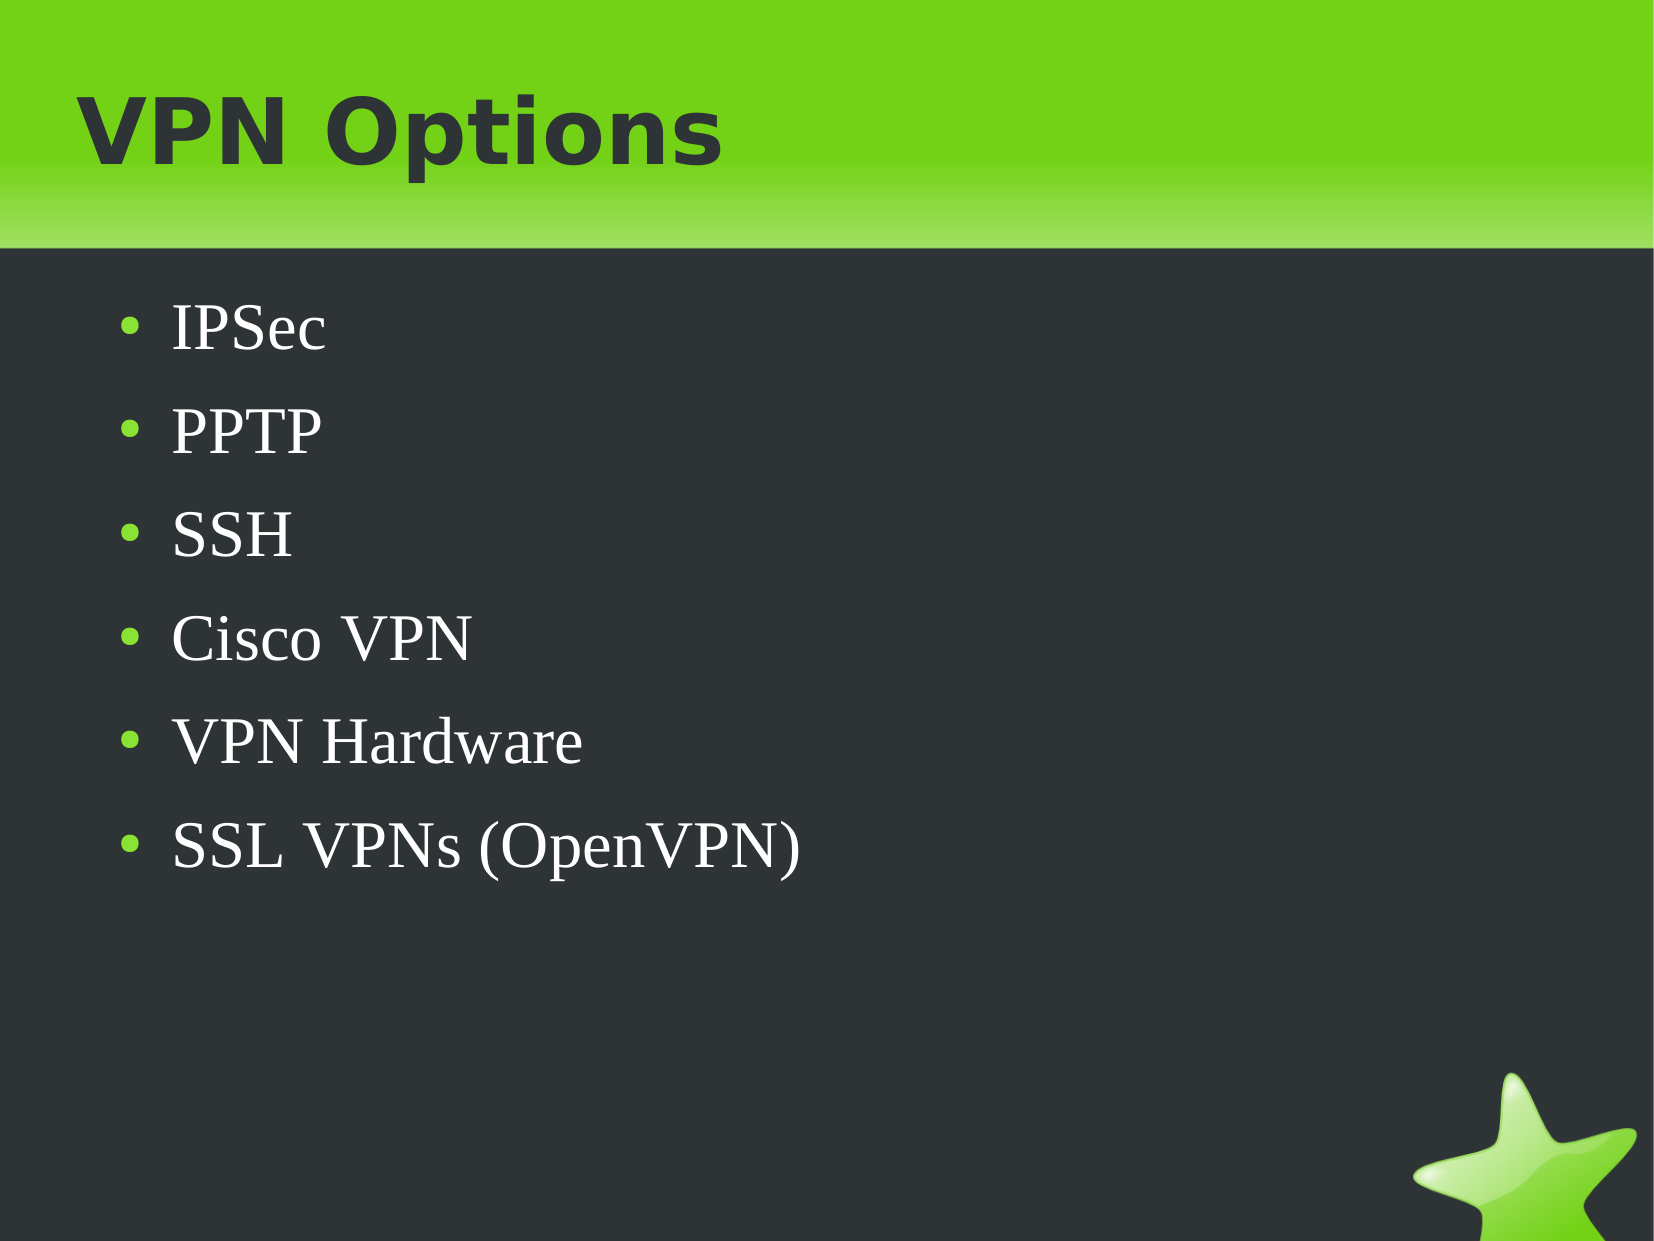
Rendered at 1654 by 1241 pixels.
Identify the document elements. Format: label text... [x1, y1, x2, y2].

picture [0, 0, 1654, 1241]
title VPN Options [76, 36, 1565, 229]
list IPSec PPTP SSH Cisco VPN VPN Hardware SSL VPNs (OpenVPN) [82, 290, 1571, 1094]
